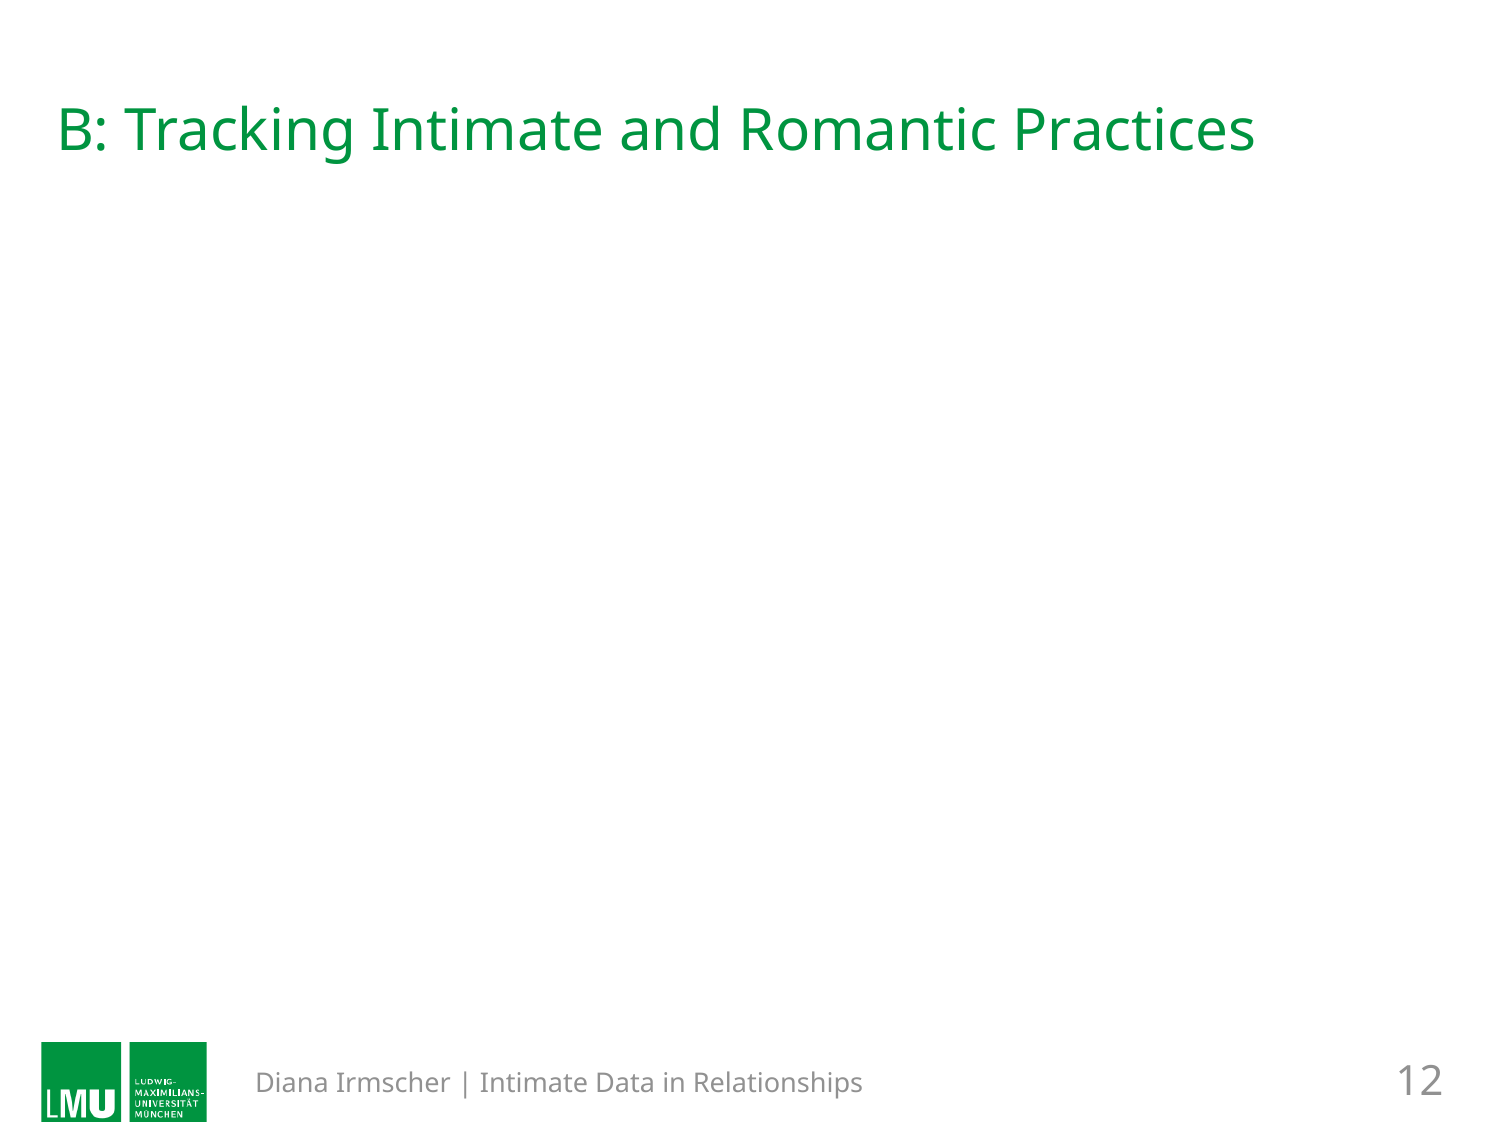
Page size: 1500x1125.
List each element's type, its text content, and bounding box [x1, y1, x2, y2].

footer Diana Irmscher | Intimate Data in Relationships [240, 1046, 963, 1117]
title B: Tracking Intimate and Romantic Practices [41, 37, 1459, 217]
slide_number <Foliennummer> [1014, 1046, 1459, 1117]
